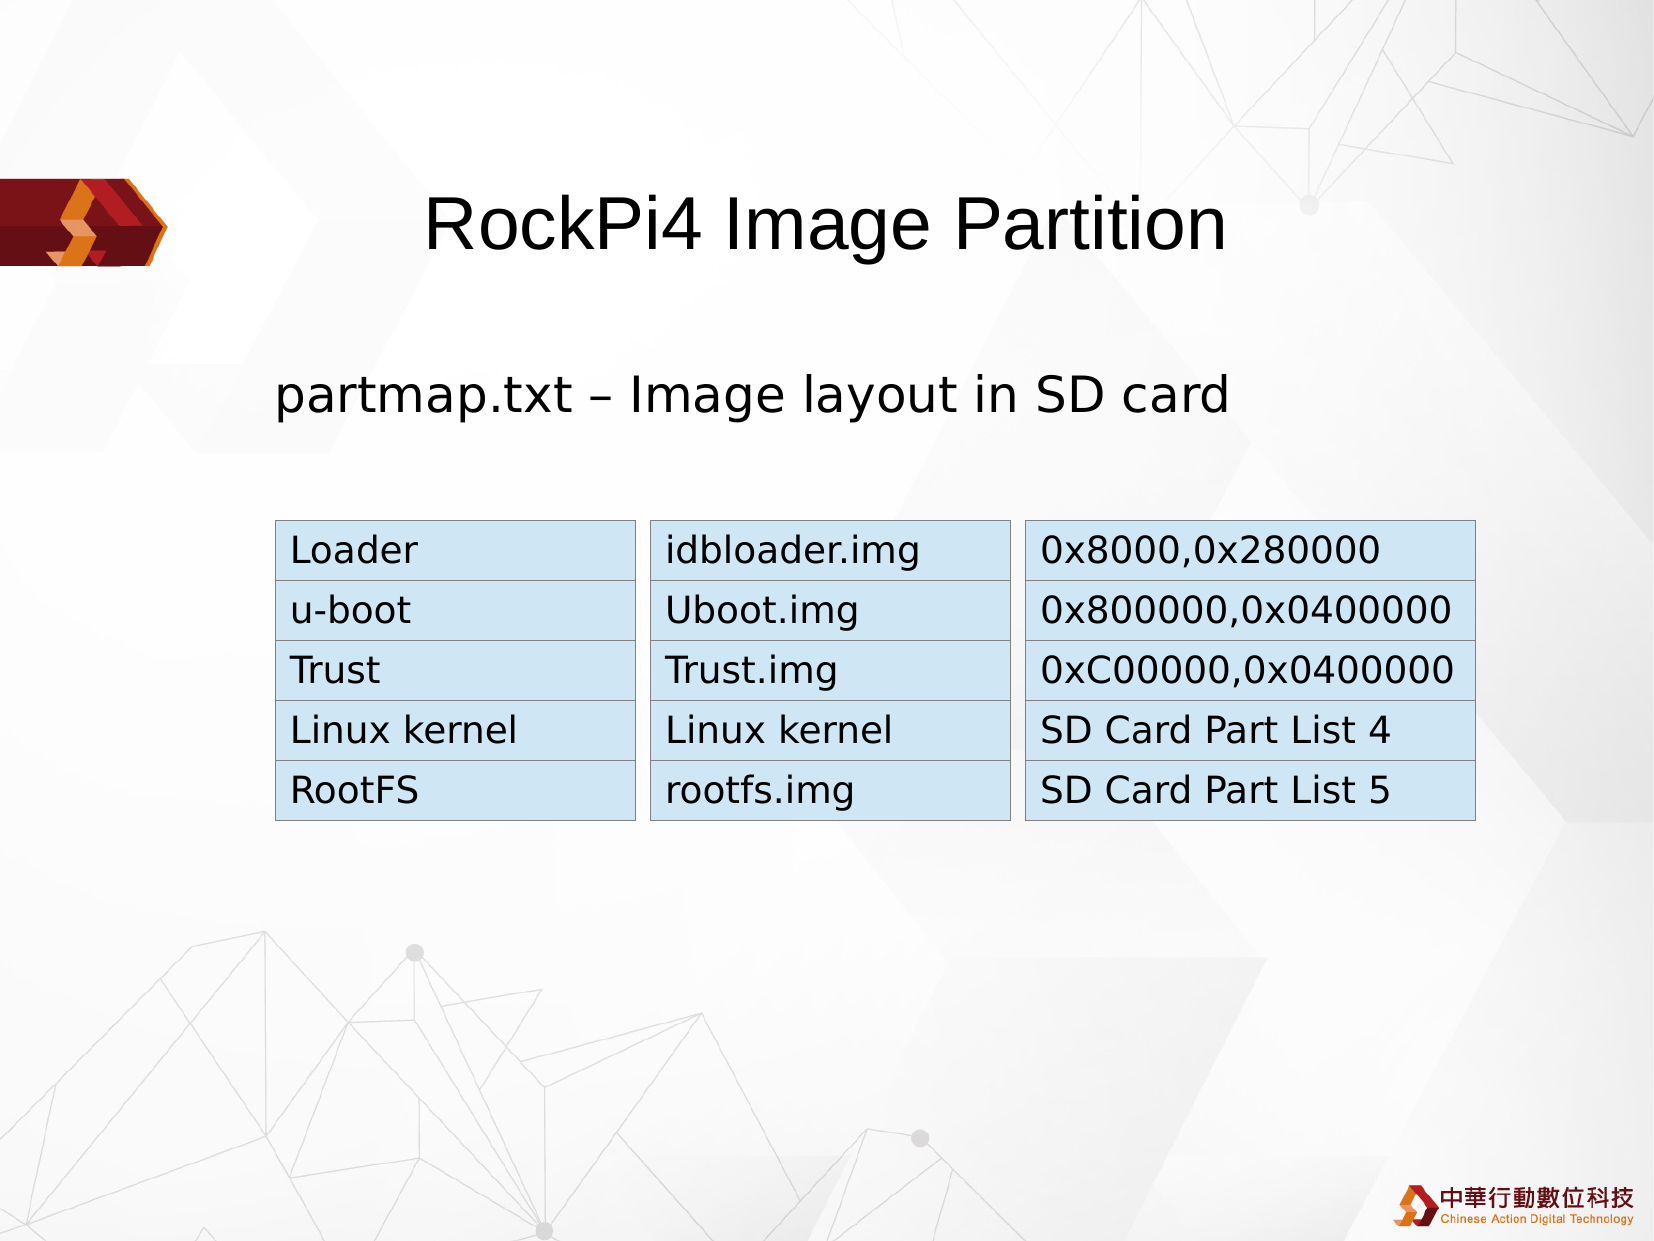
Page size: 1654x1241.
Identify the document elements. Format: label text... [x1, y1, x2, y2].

text_box Linux kernel [650, 701, 1011, 761]
picture [0, 0, 1654, 1241]
text_box Uboot.img [650, 581, 1011, 641]
text_box idbloader.img [650, 520, 1011, 581]
text_box SD Card Part List 4 [1025, 701, 1476, 761]
text_box u-boot [275, 581, 636, 641]
text_box SD Card Part List 5 [1025, 761, 1476, 821]
text_box Loader [275, 520, 636, 581]
text_box RootFS [275, 761, 636, 821]
text_box Trust [275, 641, 636, 701]
text_box 0xC00000,0x0400000 [1025, 641, 1476, 701]
text_box rootfs.img [650, 761, 1011, 821]
text_box partmap.txt – Image layout in SD card [259, 358, 1471, 441]
text_box 0x8000,0x280000 [1025, 520, 1476, 581]
text_box 0x800000,0x0400000 [1025, 581, 1476, 641]
text_box Linux kernel [275, 701, 636, 761]
title RockPi4 Image Partition [82, 120, 1571, 328]
text_box Trust.img [650, 641, 1011, 701]
